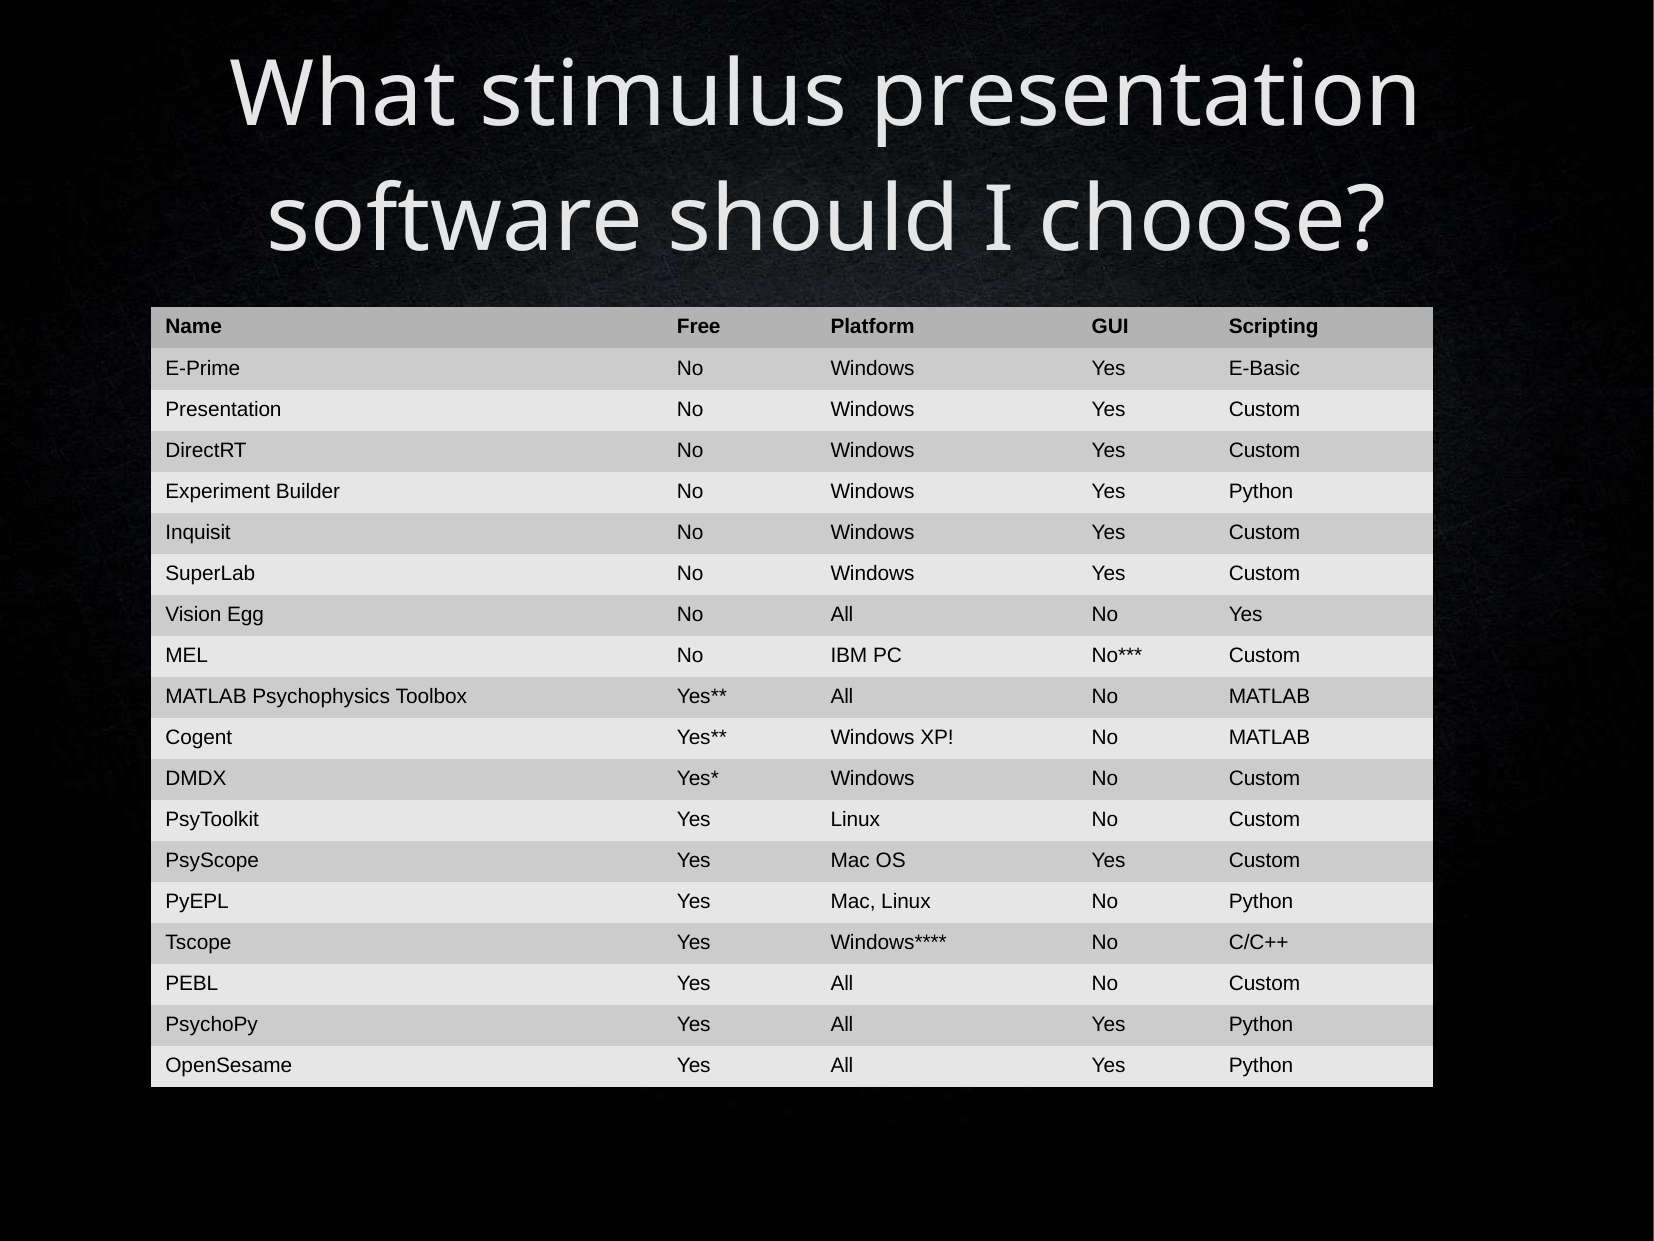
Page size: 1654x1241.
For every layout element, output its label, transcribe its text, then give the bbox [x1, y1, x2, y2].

table_cell Windows XP! [816, 718, 1077, 759]
table_cell Linux [816, 800, 1077, 841]
table_cell No [662, 348, 816, 390]
table_cell Custom [1214, 841, 1433, 882]
table_cell Yes [1077, 390, 1214, 431]
table_cell Windows [816, 513, 1077, 554]
table_cell All [816, 964, 1077, 1005]
table_cell Yes [662, 841, 816, 882]
table_cell Custom [1214, 513, 1433, 554]
table_cell Windows [816, 431, 1077, 472]
table_cell No [1077, 595, 1214, 636]
table_cell Yes** [662, 718, 816, 759]
table_cell Vision Egg [151, 595, 662, 636]
table_cell Yes [662, 1005, 816, 1046]
table_cell Yes [1077, 472, 1214, 513]
table_cell No [662, 390, 816, 431]
table_cell Mac, Linux [816, 882, 1077, 923]
table_cell Custom [1214, 800, 1433, 841]
table_cell OpenSesame [151, 1046, 662, 1087]
table_cell Python [1214, 882, 1433, 923]
table_cell SuperLab [151, 554, 662, 595]
table_cell Custom [1214, 964, 1433, 1005]
table_header Platform [816, 307, 1077, 348]
table_cell Windows [816, 759, 1077, 800]
table_cell Windows [816, 554, 1077, 595]
table_cell Python [1214, 1005, 1433, 1046]
table_cell Yes [1214, 595, 1433, 636]
table_cell Mac OS [816, 841, 1077, 882]
table_cell C/C++ [1214, 923, 1433, 964]
table_cell Windows**** [816, 923, 1077, 964]
table_cell No [662, 636, 816, 677]
table_cell PsyToolkit [151, 800, 662, 841]
table_header Scripting [1214, 307, 1433, 348]
table_cell No [662, 431, 816, 472]
title What stimulus presentation software should I choose? [82, 49, 1571, 257]
table_cell No [1077, 718, 1214, 759]
table_cell No [1077, 800, 1214, 841]
table_header Free [662, 307, 816, 348]
table_cell Yes [1077, 348, 1214, 390]
table_header Name [151, 307, 662, 348]
table_cell Experiment Builder [151, 472, 662, 513]
table_cell PsyScope [151, 841, 662, 882]
table_cell E-Basic [1214, 348, 1433, 390]
table_cell DirectRT [151, 431, 662, 472]
table_cell Yes [1077, 841, 1214, 882]
table_cell Custom [1214, 431, 1433, 472]
table_cell Yes [1077, 1046, 1214, 1087]
table_cell Custom [1214, 636, 1433, 677]
table_cell No [662, 595, 816, 636]
table_cell Yes [662, 882, 816, 923]
table_cell Yes [1077, 1005, 1214, 1046]
table_cell All [816, 677, 1077, 718]
table_cell No [1077, 923, 1214, 964]
table_cell Yes* [662, 759, 816, 800]
table_cell E-Prime [151, 348, 662, 390]
table_cell No [1077, 759, 1214, 800]
table_cell Custom [1214, 390, 1433, 431]
table_cell PyEPL [151, 882, 662, 923]
table_header GUI [1077, 307, 1214, 348]
picture [0, 0, 1654, 1241]
table_cell IBM PC [816, 636, 1077, 677]
table_cell No [662, 513, 816, 554]
table_cell Yes [662, 800, 816, 841]
table_cell No [662, 554, 816, 595]
table_cell No [1077, 964, 1214, 1005]
table_cell Yes [1077, 513, 1214, 554]
table_cell Custom [1214, 554, 1433, 595]
table_cell Python [1214, 472, 1433, 513]
table_cell No [662, 472, 816, 513]
table_cell All [816, 595, 1077, 636]
table_cell Yes [662, 923, 816, 964]
table_cell Yes [1077, 554, 1214, 595]
table_cell All [816, 1046, 1077, 1087]
table_cell MATLAB Psychophysics Toolbox [151, 677, 662, 718]
table_cell MEL [151, 636, 662, 677]
table_cell All [816, 1005, 1077, 1046]
table_cell Python [1214, 1046, 1433, 1087]
table_cell Yes** [662, 677, 816, 718]
table_cell PsychoPy [151, 1005, 662, 1046]
table_cell Yes [1077, 431, 1214, 472]
table_cell PEBL [151, 964, 662, 1005]
table_cell No [1077, 677, 1214, 718]
table_cell Yes [662, 964, 816, 1005]
table_cell No [1077, 882, 1214, 923]
table_cell No*** [1077, 636, 1214, 677]
table_cell MATLAB [1214, 718, 1433, 759]
table_cell Windows [816, 348, 1077, 390]
table_cell Yes [662, 1046, 816, 1087]
table_cell Custom [1214, 759, 1433, 800]
table_cell DMDX [151, 759, 662, 800]
table_cell MATLAB [1214, 677, 1433, 718]
table_cell Presentation [151, 390, 662, 431]
table_cell Windows [816, 472, 1077, 513]
table_cell Windows [816, 390, 1077, 431]
table_cell Cogent [151, 718, 662, 759]
table_cell Inquisit [151, 513, 662, 554]
table_cell Tscope [151, 923, 662, 964]
